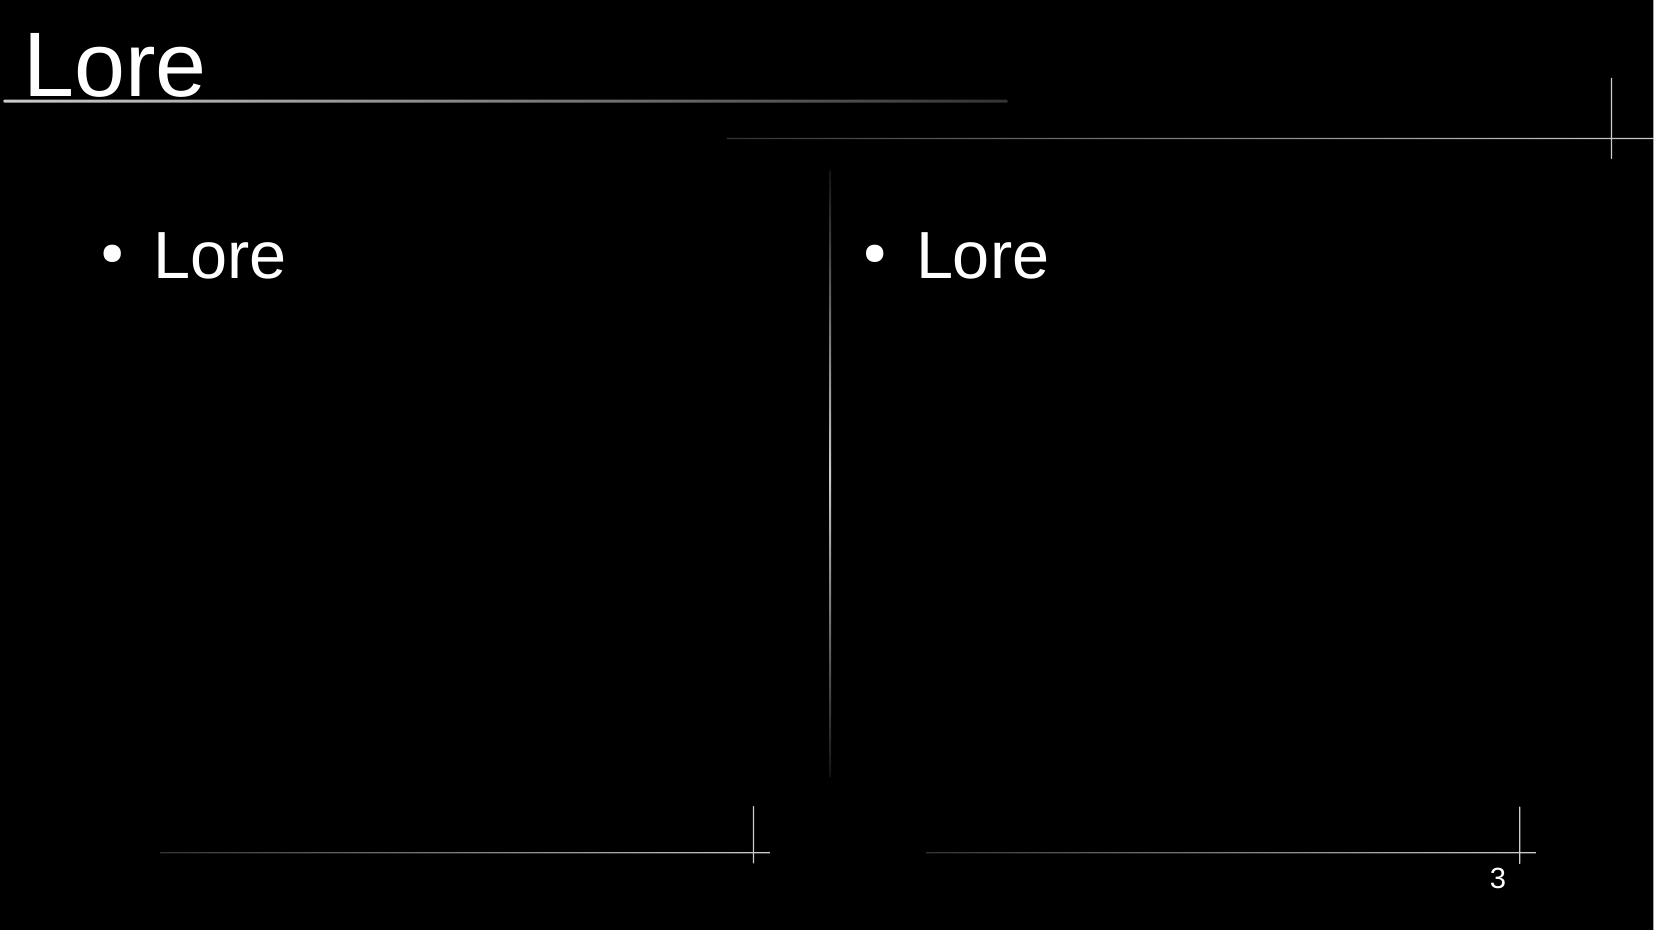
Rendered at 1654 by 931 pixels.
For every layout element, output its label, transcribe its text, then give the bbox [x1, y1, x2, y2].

list Lore [845, 217, 1572, 758]
title Lore [23, 11, 1589, 119]
list Lore [82, 217, 809, 758]
